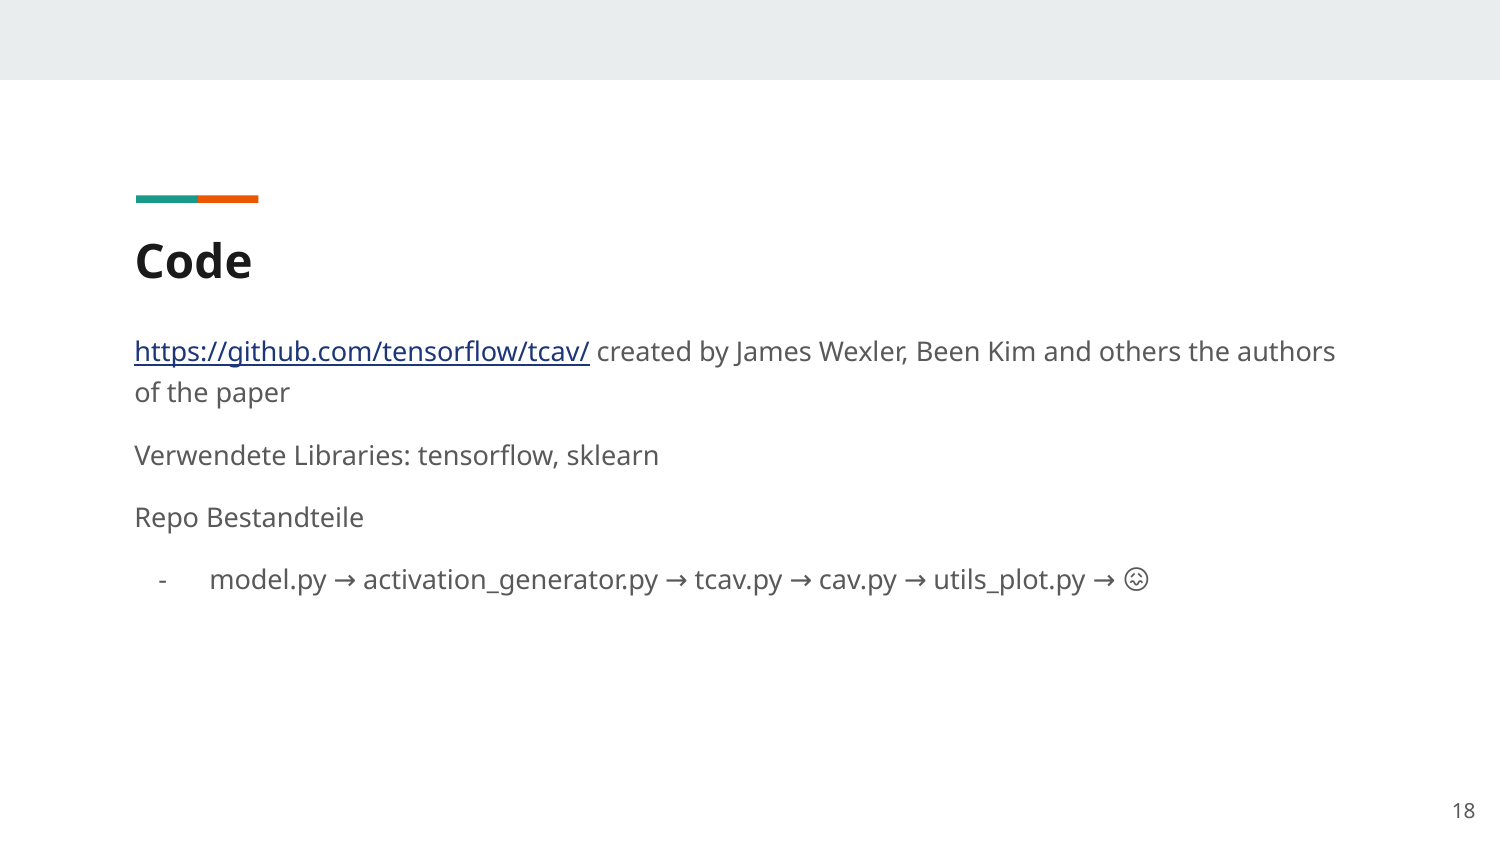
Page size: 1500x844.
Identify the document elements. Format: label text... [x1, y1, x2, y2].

list https://github.com/tensorflow/tcav/ created by James Wexler, Been Kim and others the authors of the paper Verwendete Libraries: tensorflow, sklearn Repo Bestandteile model.py → activation_generator.py → tcav.py → cav.py → utils_plot.py → 😖 [119, 313, 1381, 690]
slide_number <number> [1400, 779, 1491, 844]
title Code [119, 216, 1381, 305]
